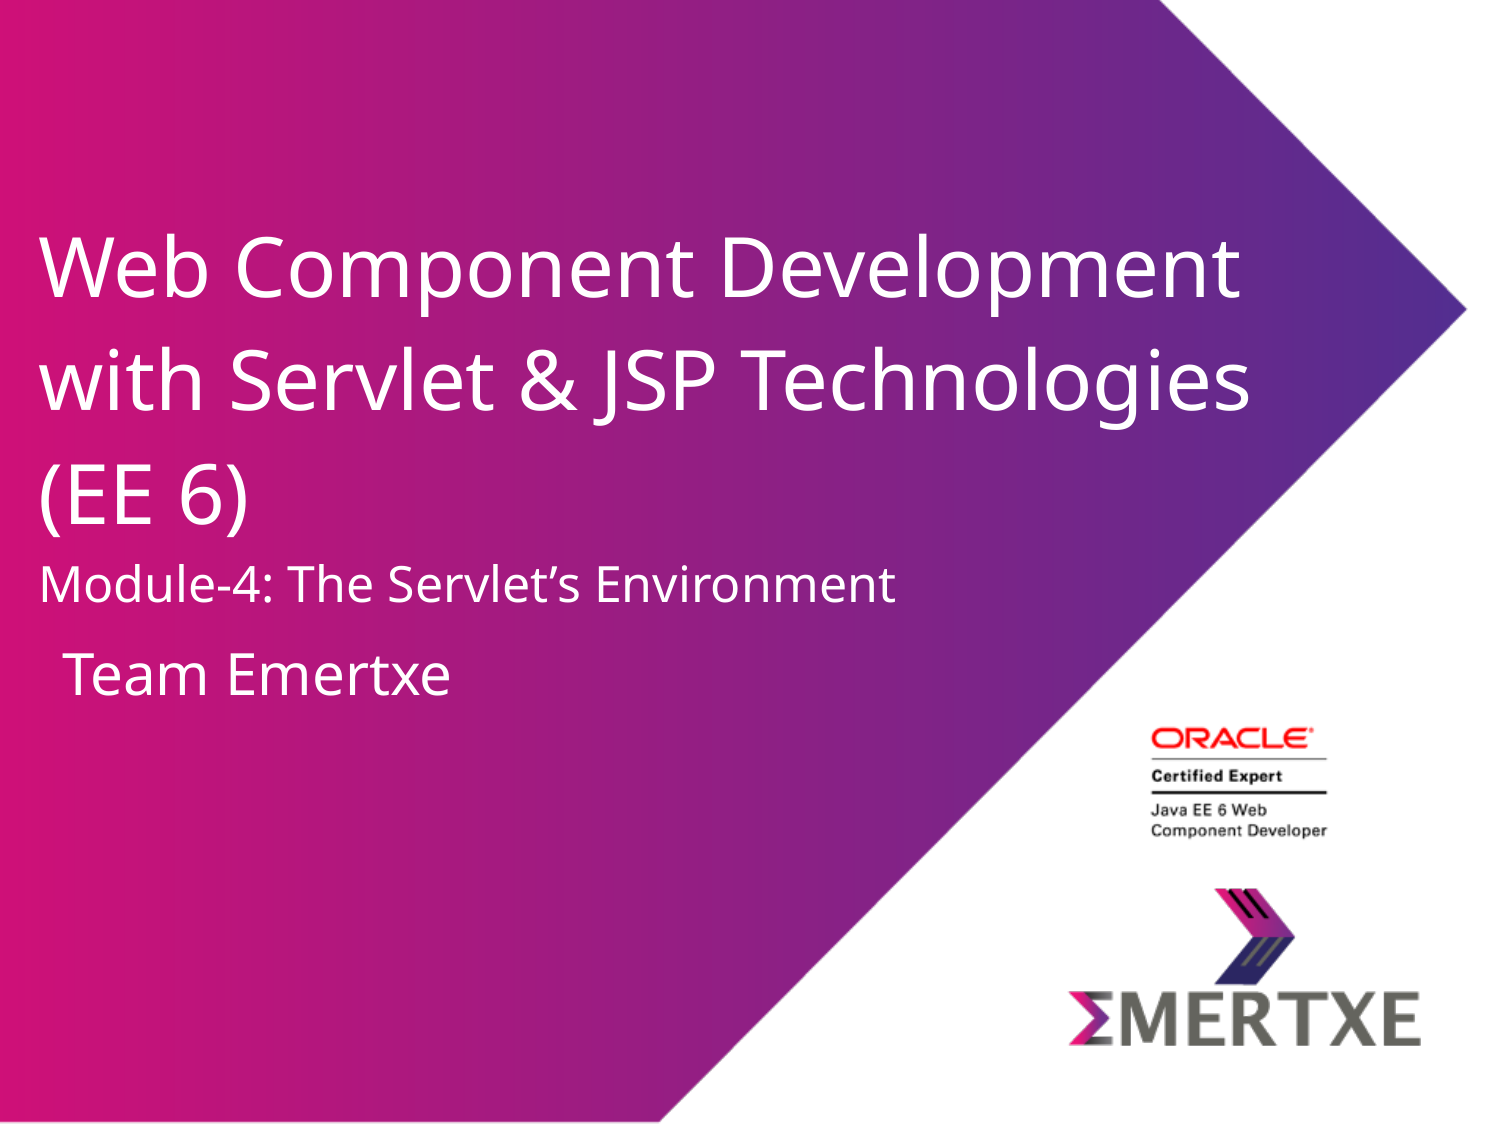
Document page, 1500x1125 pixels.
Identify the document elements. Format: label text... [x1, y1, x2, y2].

text_box Team Emertxe [47, 625, 638, 709]
text_box Web Component Development with Servlet & JSP Technologies (EE 6) Module-4: The Servlet’s Environment [23, 200, 1371, 697]
picture [0, 0, 1500, 1125]
